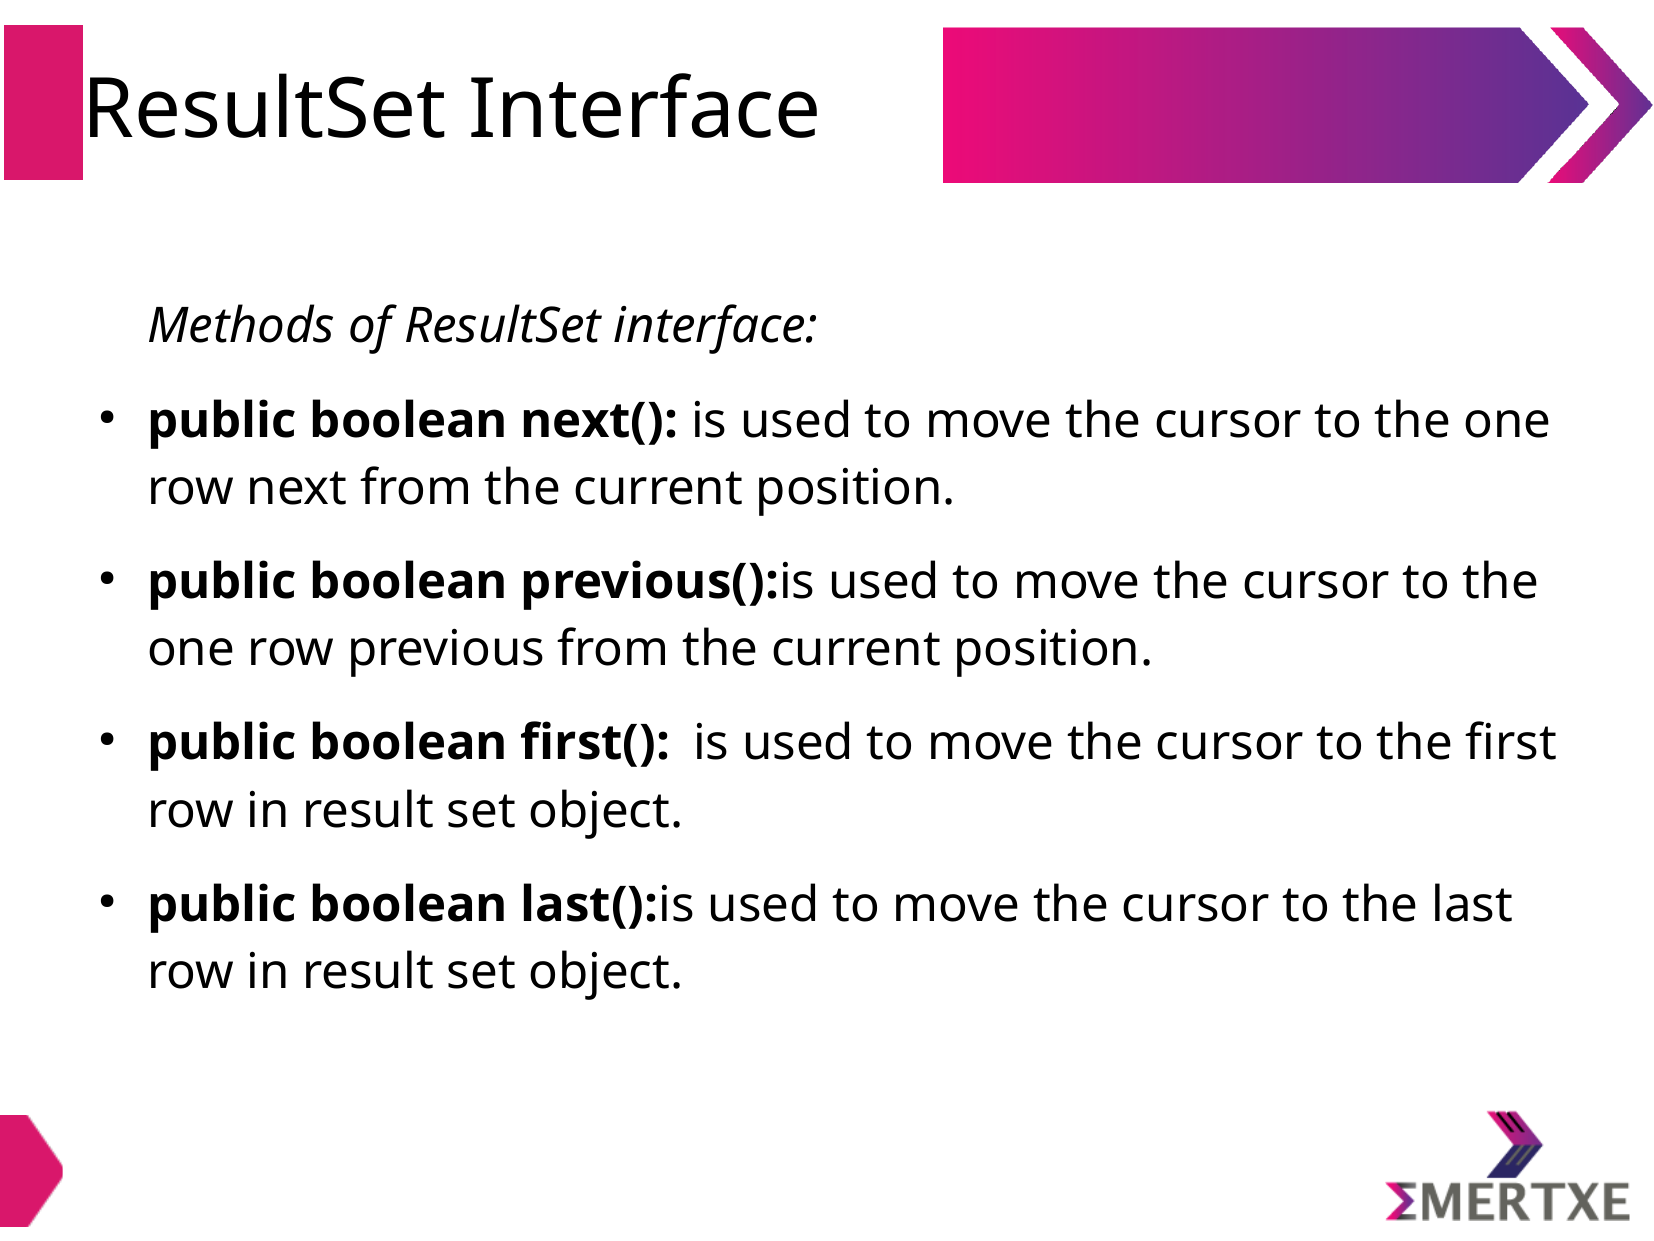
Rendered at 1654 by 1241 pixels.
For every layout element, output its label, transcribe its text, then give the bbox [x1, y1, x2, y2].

list Methods of ResultSet interface: public boolean next(): is used to move the cursor to the one row next from the current position. public boolean previous():is used to move the cursor to the one row previous from the current position. public boolean first(): is used to move the cursor to the first row in result set object. public boolean last():is used to move the cursor to the last row in result set object. [82, 290, 1571, 1010]
picture [1571, 27, 1653, 183]
title ResultSet Interface [82, 2, 1571, 210]
picture [1385, 1107, 1631, 1221]
